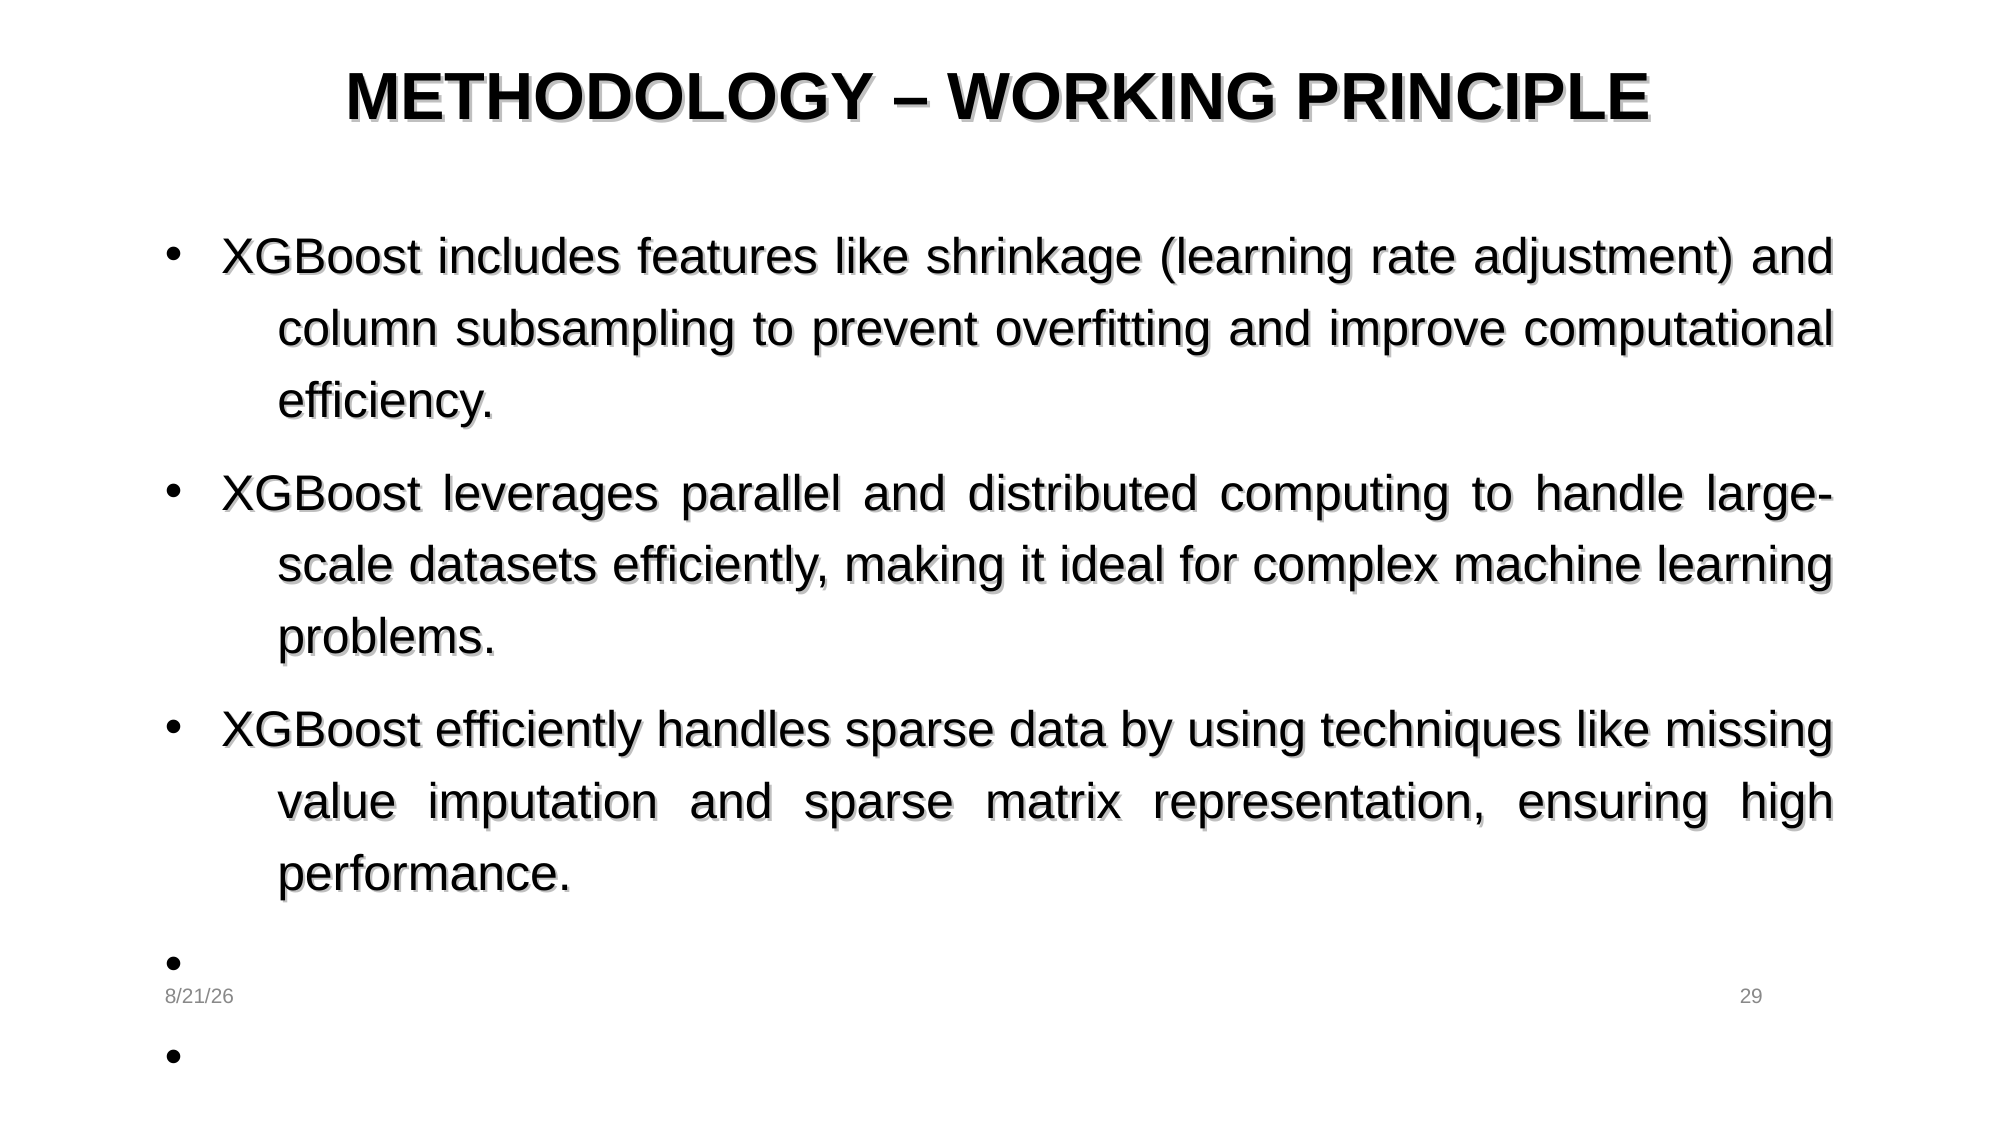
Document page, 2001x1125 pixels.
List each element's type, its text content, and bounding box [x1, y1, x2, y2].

title Methodology – Working principle [149, 22, 1849, 173]
list XGBoost includes features like shrinkage (learning rate adjustment) and column subsampling to prevent overfitting and improve computational efficiency. XGBoost leverages parallel and distributed computing to handle large-scale datasets efficiently, making it ideal for complex machine learning problems. XGBoost efficiently handles sparse data by using techniques like missing value imputation and sparse matrix representation, ensuring high performance. [149, 203, 1850, 1026]
